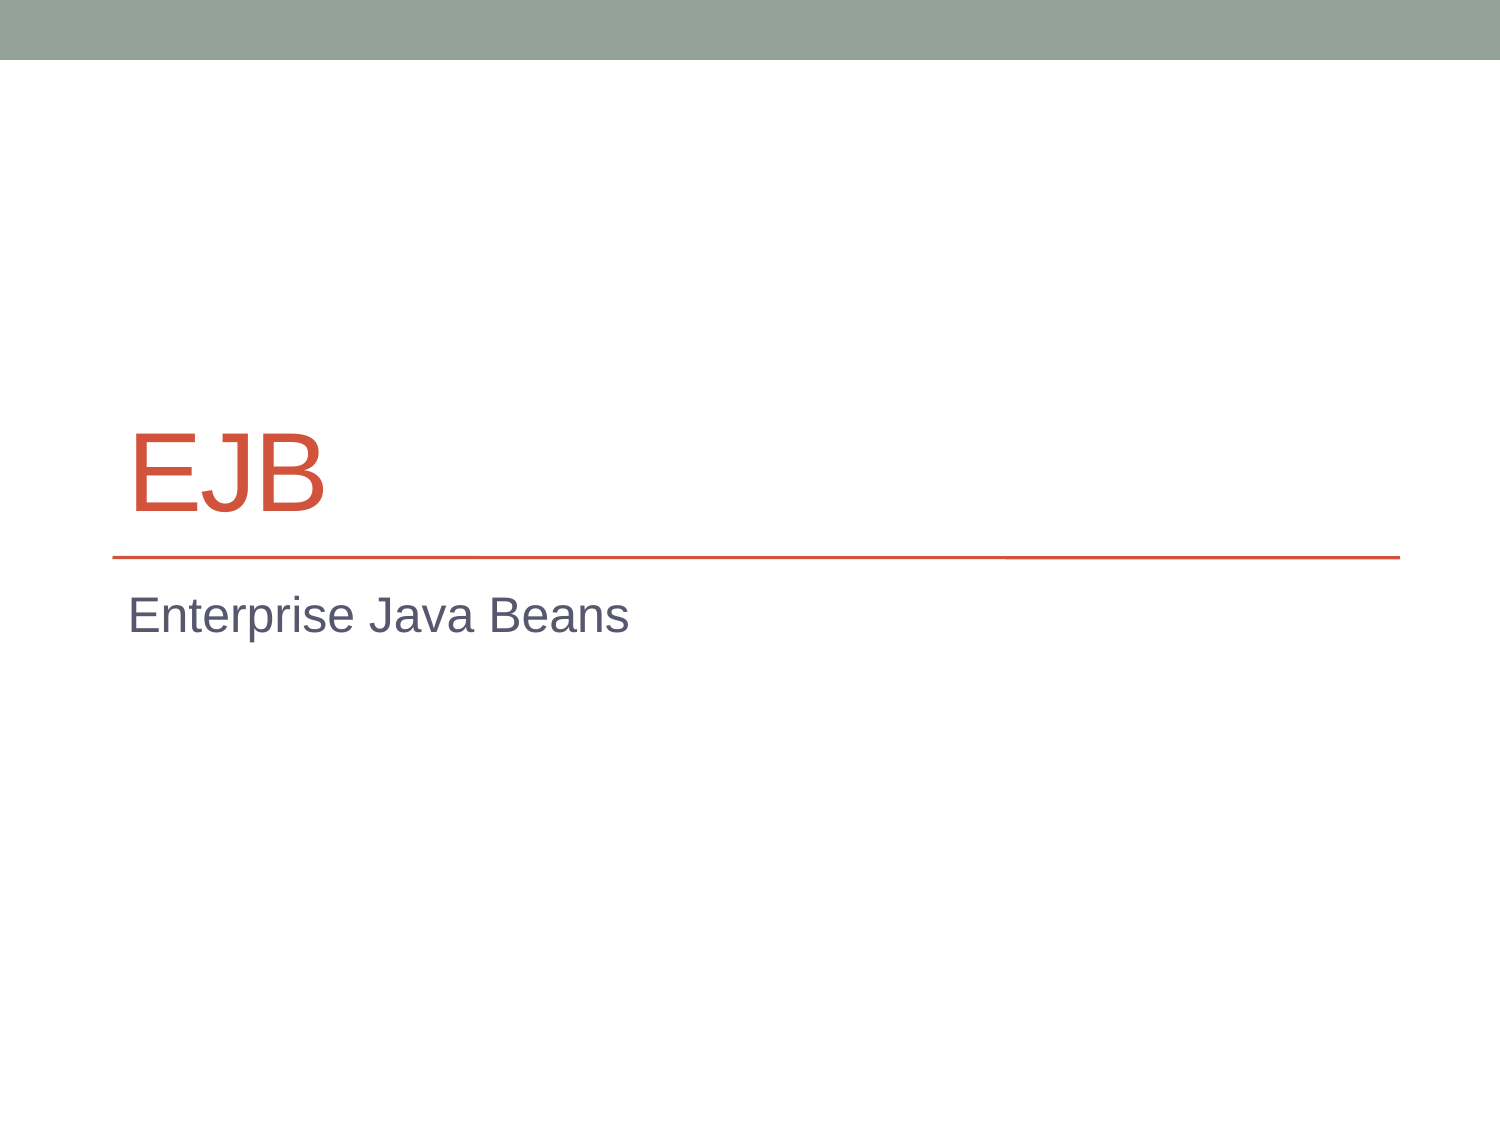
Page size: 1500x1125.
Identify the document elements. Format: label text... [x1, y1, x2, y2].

subtitle Enterprise Java Beans [112, 575, 1163, 863]
title EJB [112, 224, 1401, 542]
